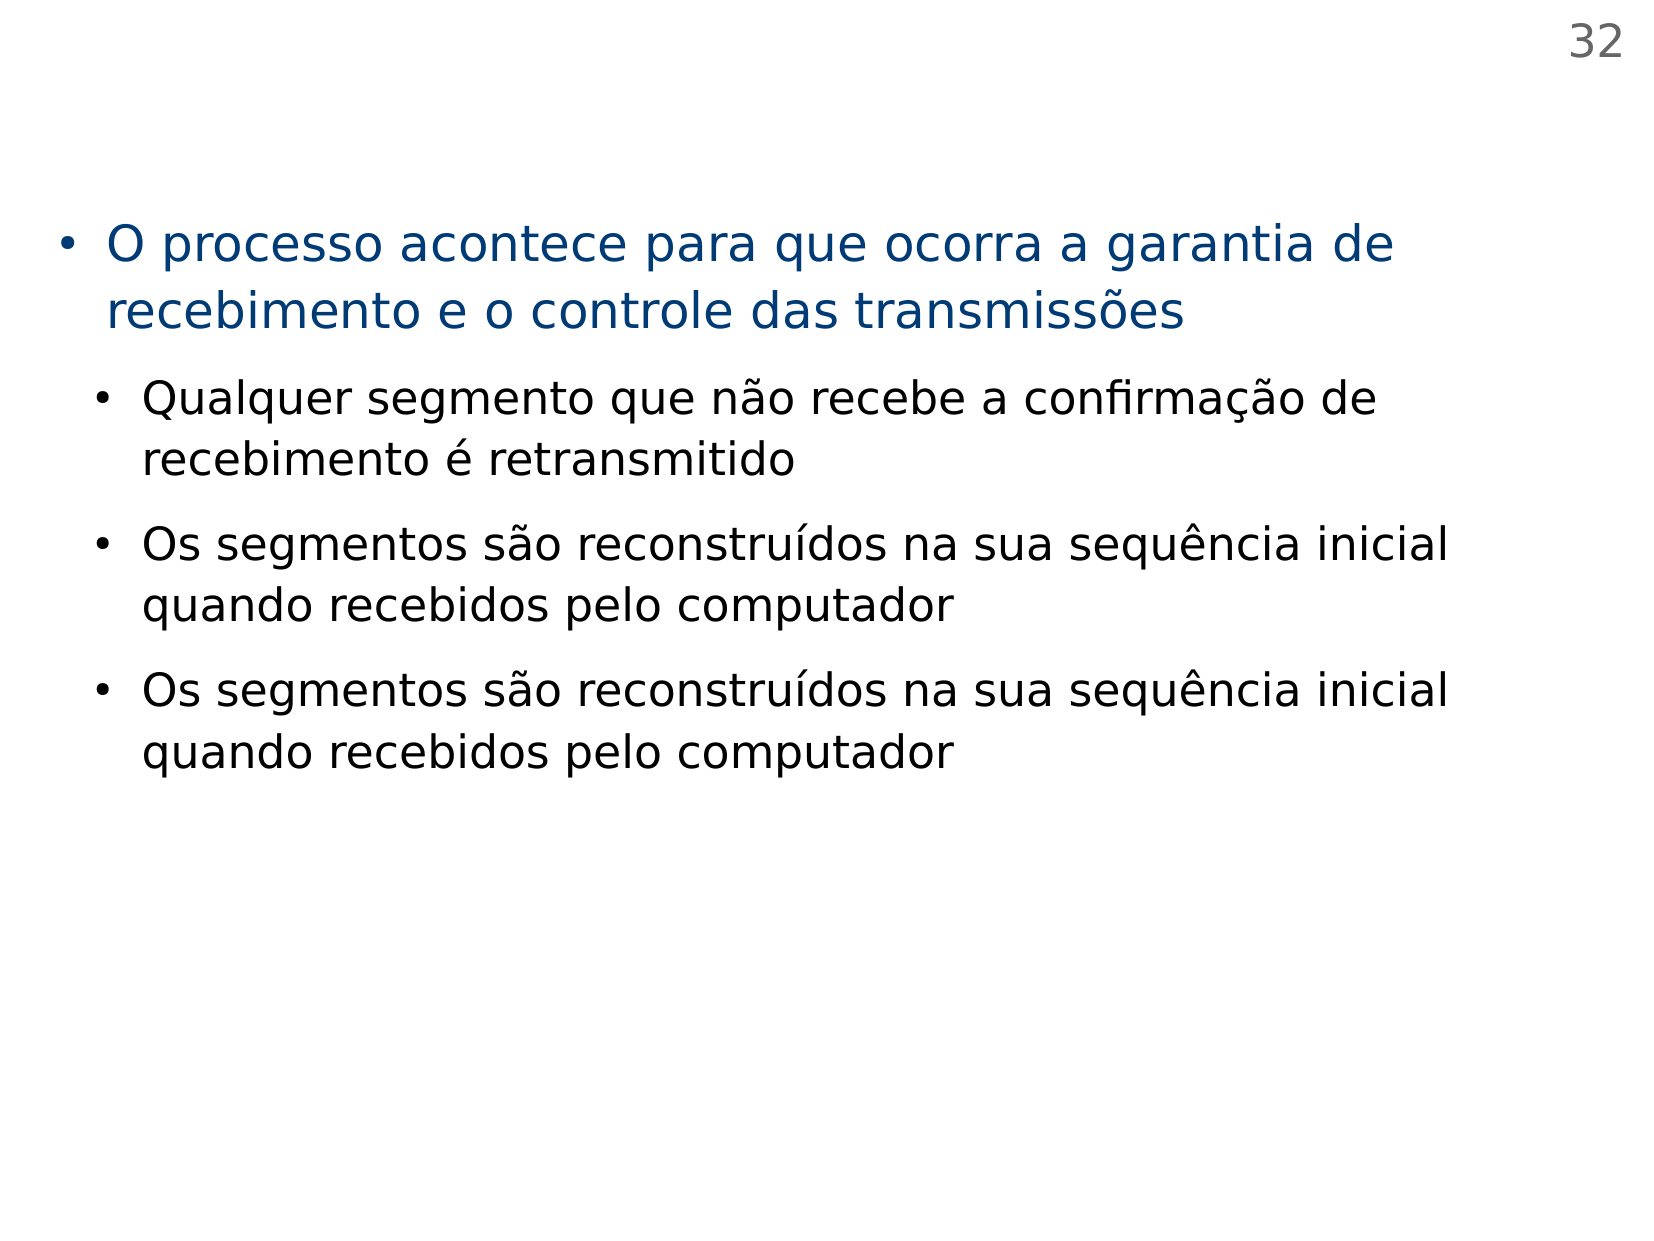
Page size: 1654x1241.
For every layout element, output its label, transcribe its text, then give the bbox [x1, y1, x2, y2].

list O processo acontece para que ocorra a garantia de recebimento e o controle das transmissões Qualquer segmento que não recebe a confirmação de recebimento é retransmitido Os segmentos são reconstruídos na sua sequência inicial quando recebidos pelo computador Os segmentos são reconstruídos na sua sequência inicial quando recebidos pelo computador [59, 206, 1625, 1211]
